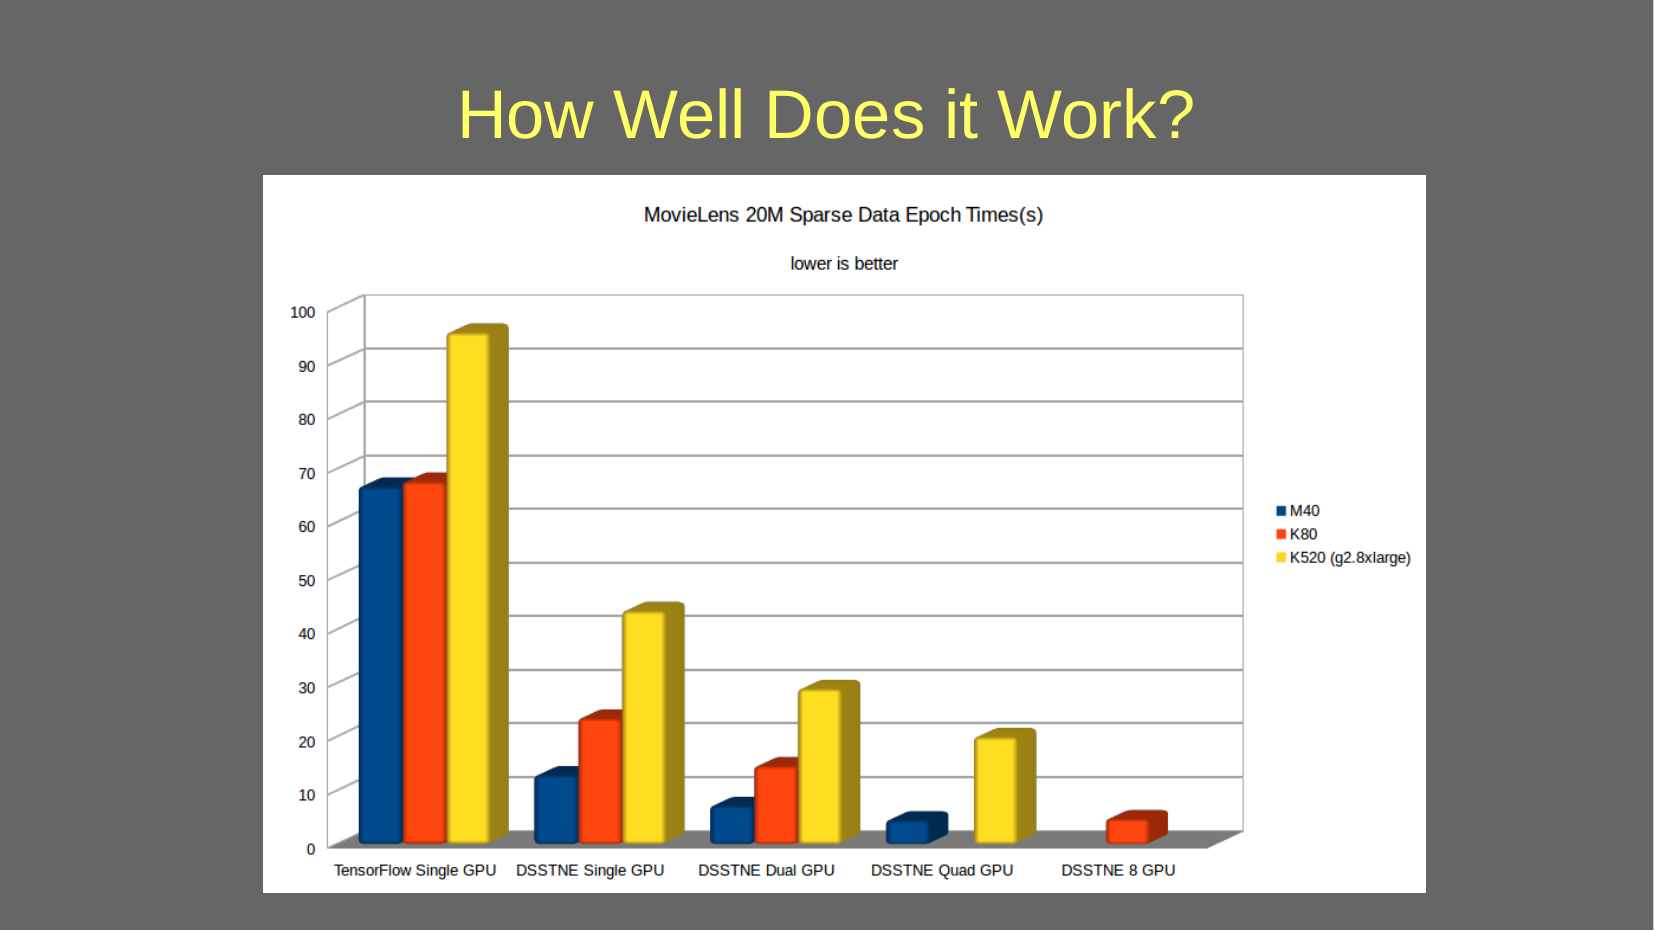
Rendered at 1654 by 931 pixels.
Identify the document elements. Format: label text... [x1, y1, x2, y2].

title How Well Does it Work? [82, 36, 1571, 193]
picture [263, 175, 1426, 893]
